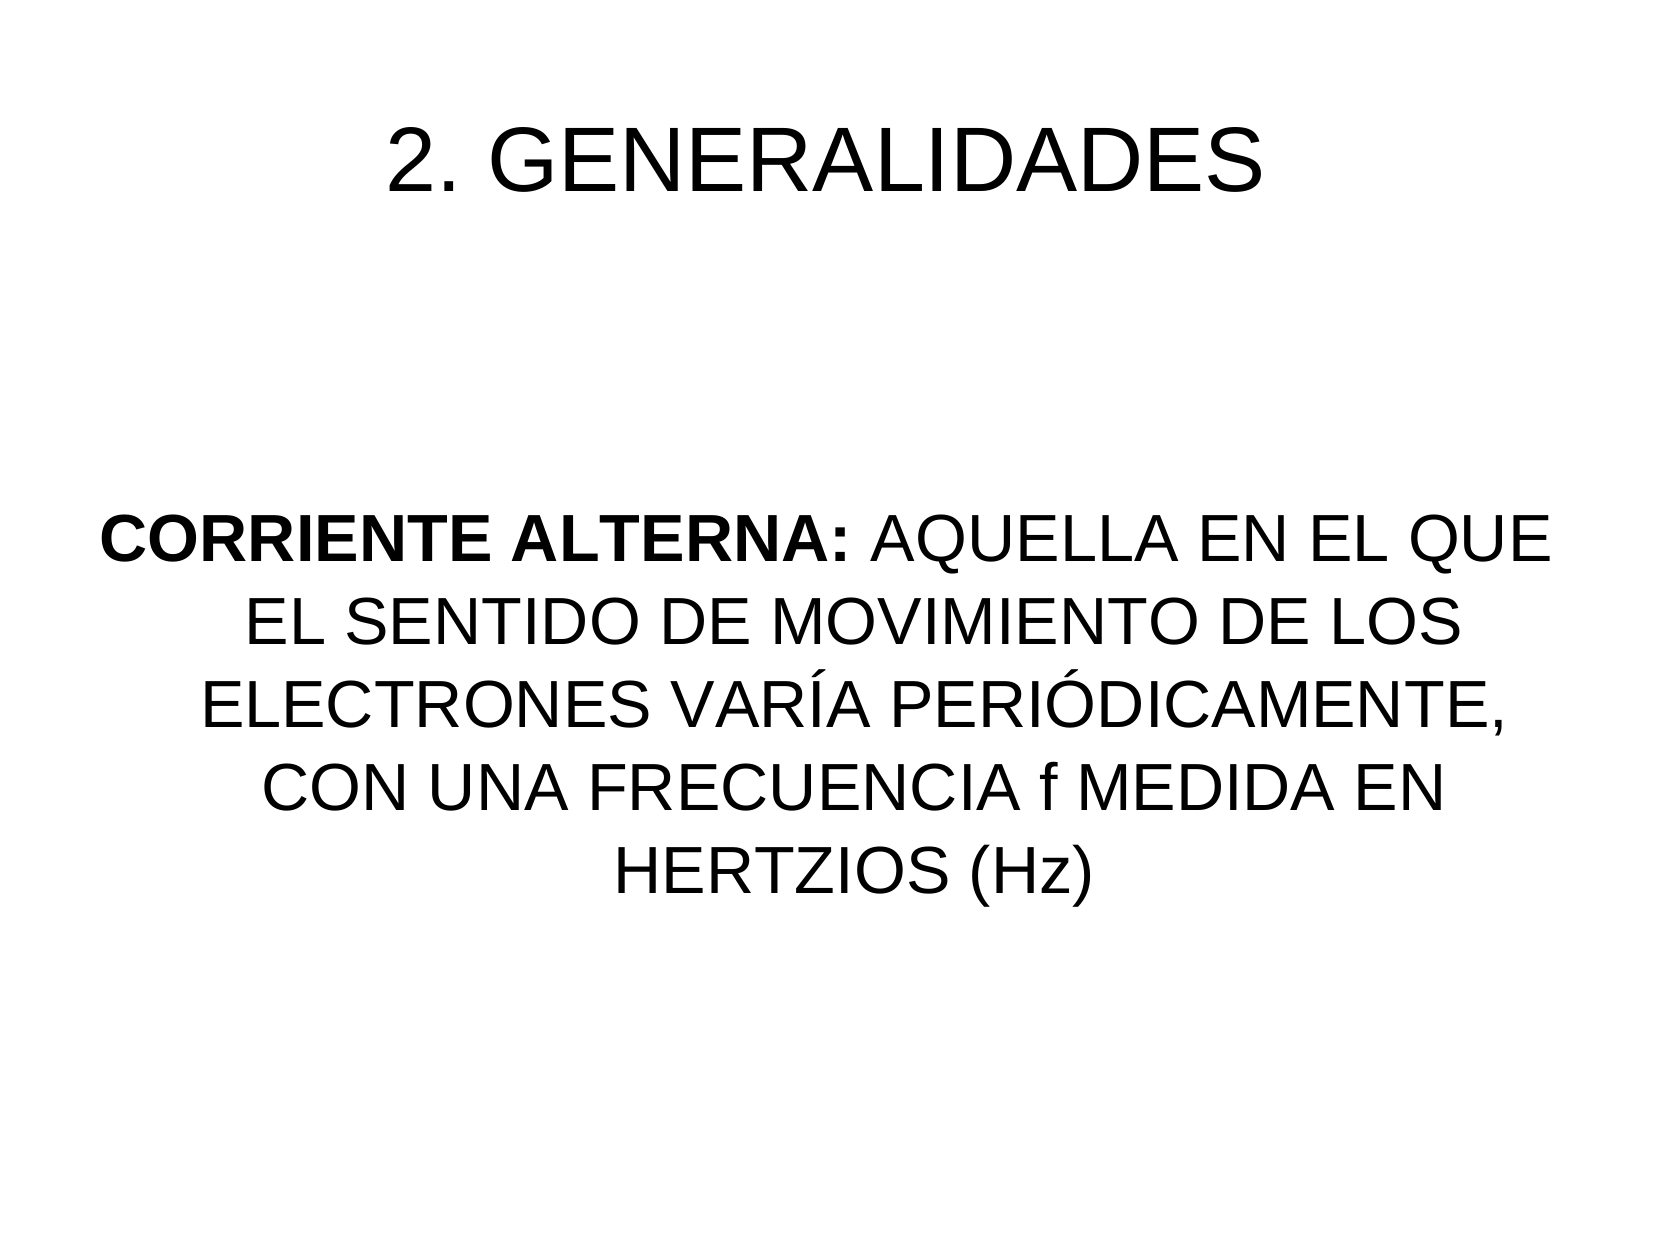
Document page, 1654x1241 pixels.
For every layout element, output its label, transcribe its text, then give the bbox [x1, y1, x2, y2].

title 2. GENERALIDADES [82, 38, 1571, 268]
subtitle CORRIENTE ALTERNA: AQUELLA EN EL QUE EL SENTIDO DE MOVIMIENTO DE LOS ELECTRONES VARÍA PERIÓDICAMENTE, CON UNA FRECUENCIA f MEDIDA EN HERTZIOS (Hz) [82, 290, 1571, 1109]
